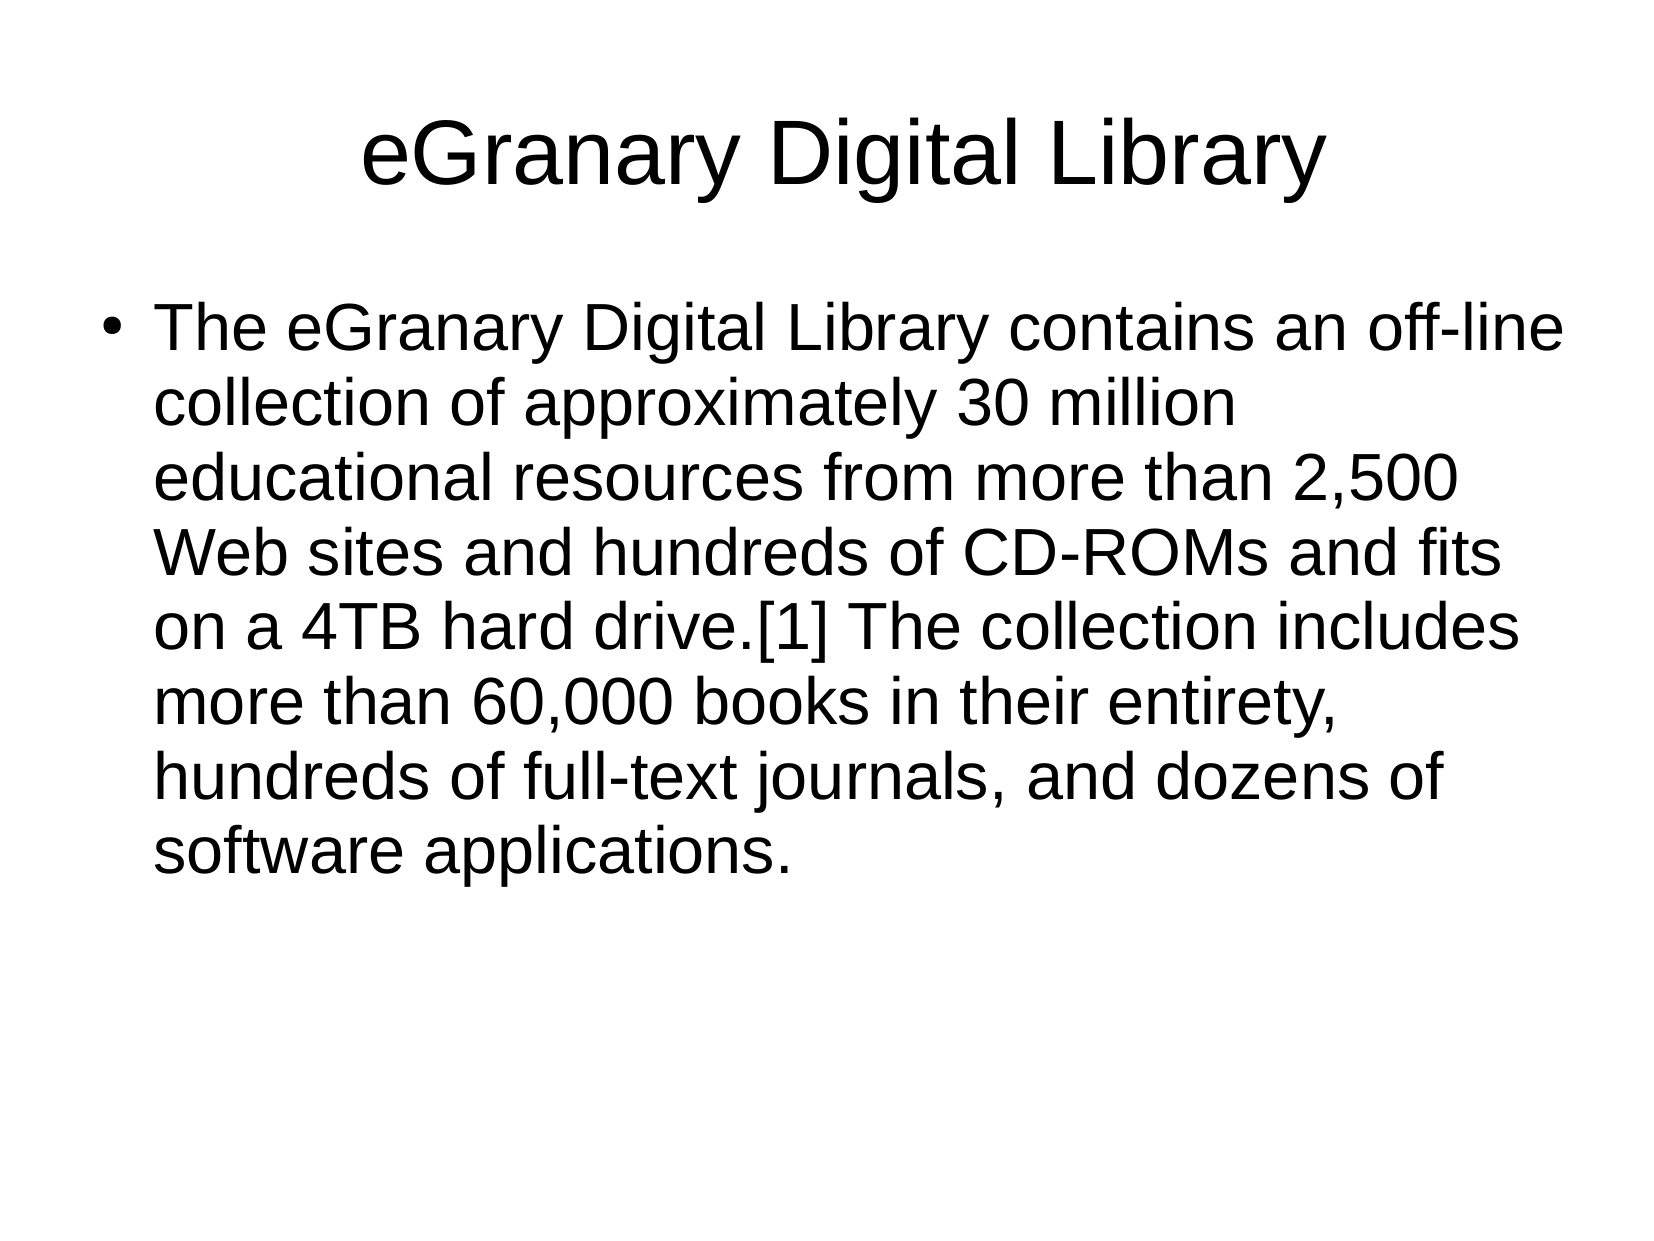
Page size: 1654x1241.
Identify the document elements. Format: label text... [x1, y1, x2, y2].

list The eGranary Digital Library contains an off-line collection of approximately 30 million educational resources from more than 2,500 Web sites and hundreds of CD-ROMs and fits on a 4TB hard drive.[1] The collection includes more than 60,000 books in their entirety, hundreds of full-text journals, and dozens of software applications. [82, 290, 1571, 1010]
title eGranary Digital Library [82, 49, 1571, 257]
